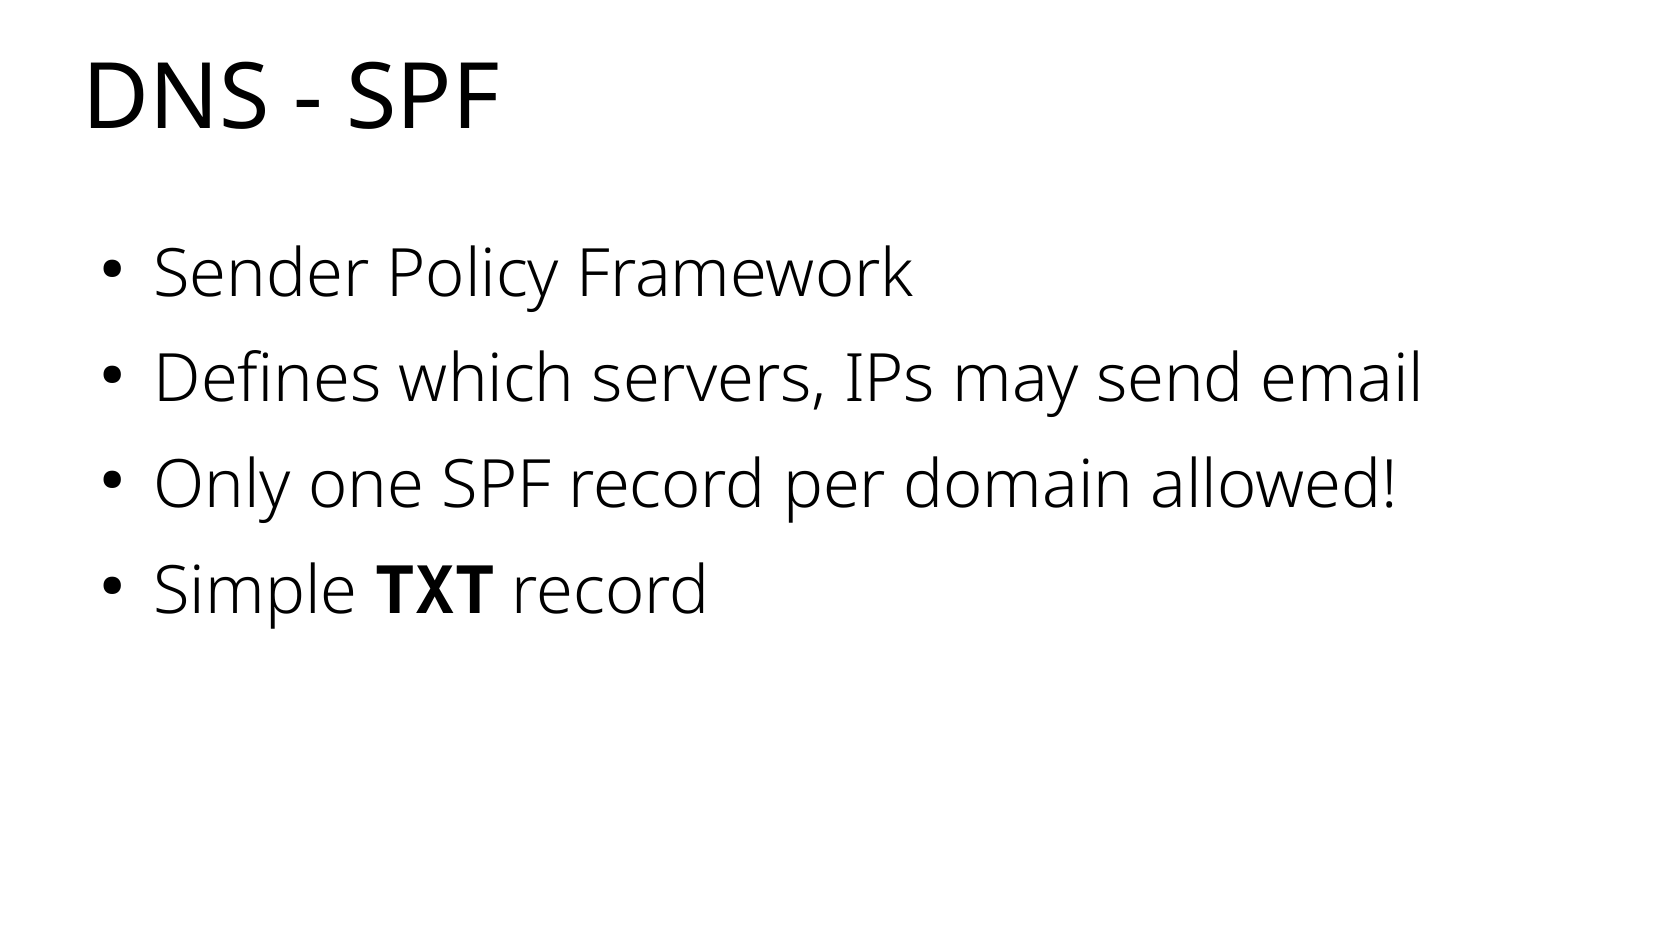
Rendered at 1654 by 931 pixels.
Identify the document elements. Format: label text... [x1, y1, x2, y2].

list Sender Policy Framework Defines which servers, IPs may send email Only one SPF record per domain allowed! Simple TXT record [82, 224, 1571, 825]
title DNS - SPF [82, 37, 1571, 150]
